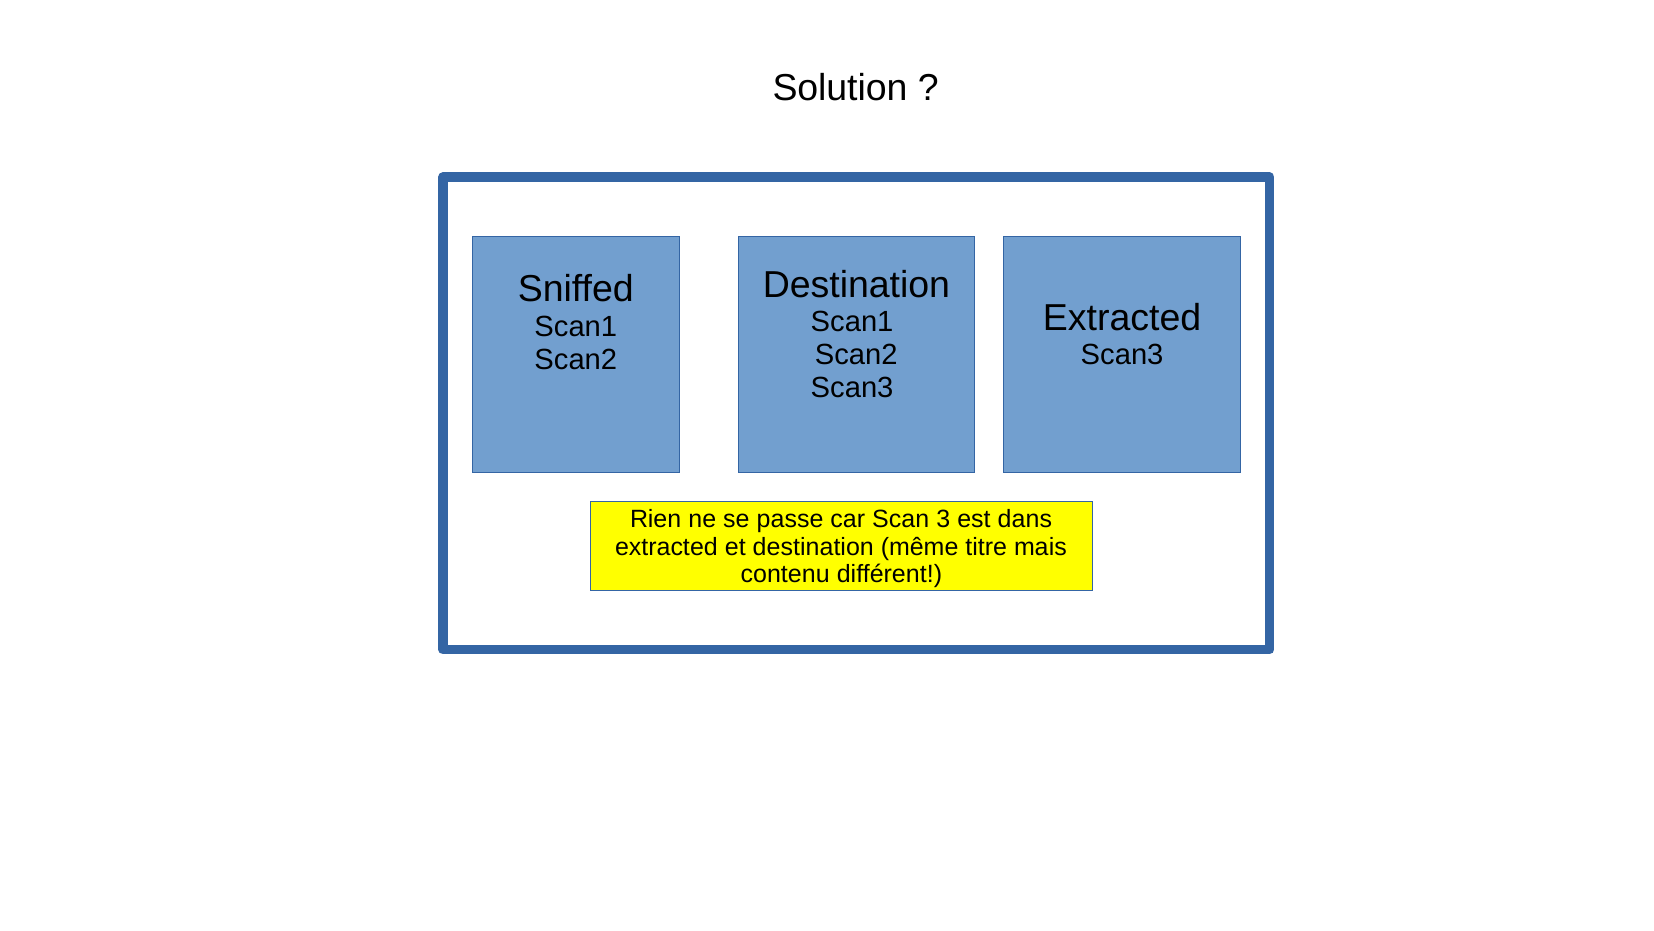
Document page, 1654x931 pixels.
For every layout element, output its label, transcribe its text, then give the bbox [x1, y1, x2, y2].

text_box [442, 177, 1270, 650]
text_box Solution ? [620, 59, 1092, 124]
text_box Rien ne se passe car Scan 3 est dans extracted et destination (même titre mais contenu différent!) [590, 501, 1093, 591]
